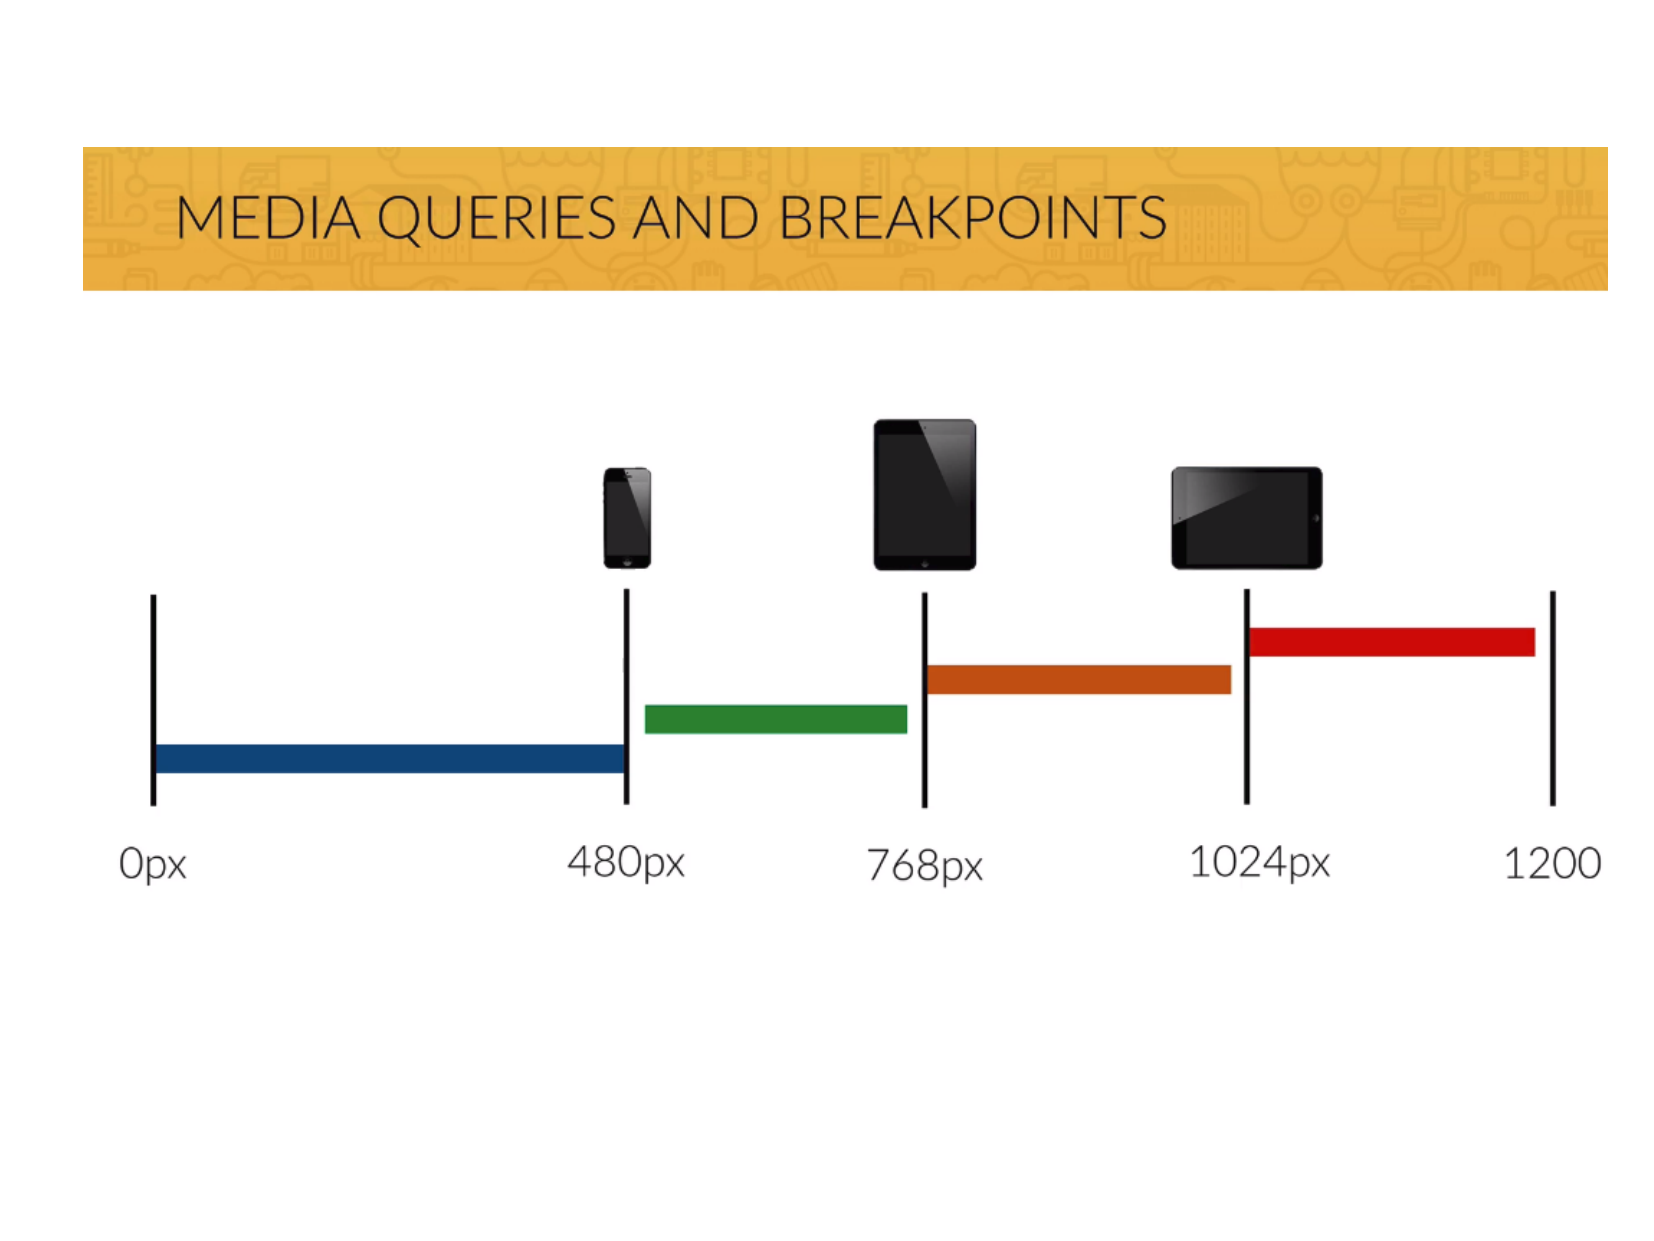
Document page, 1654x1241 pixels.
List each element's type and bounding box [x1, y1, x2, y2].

picture [83, 147, 1608, 1086]
